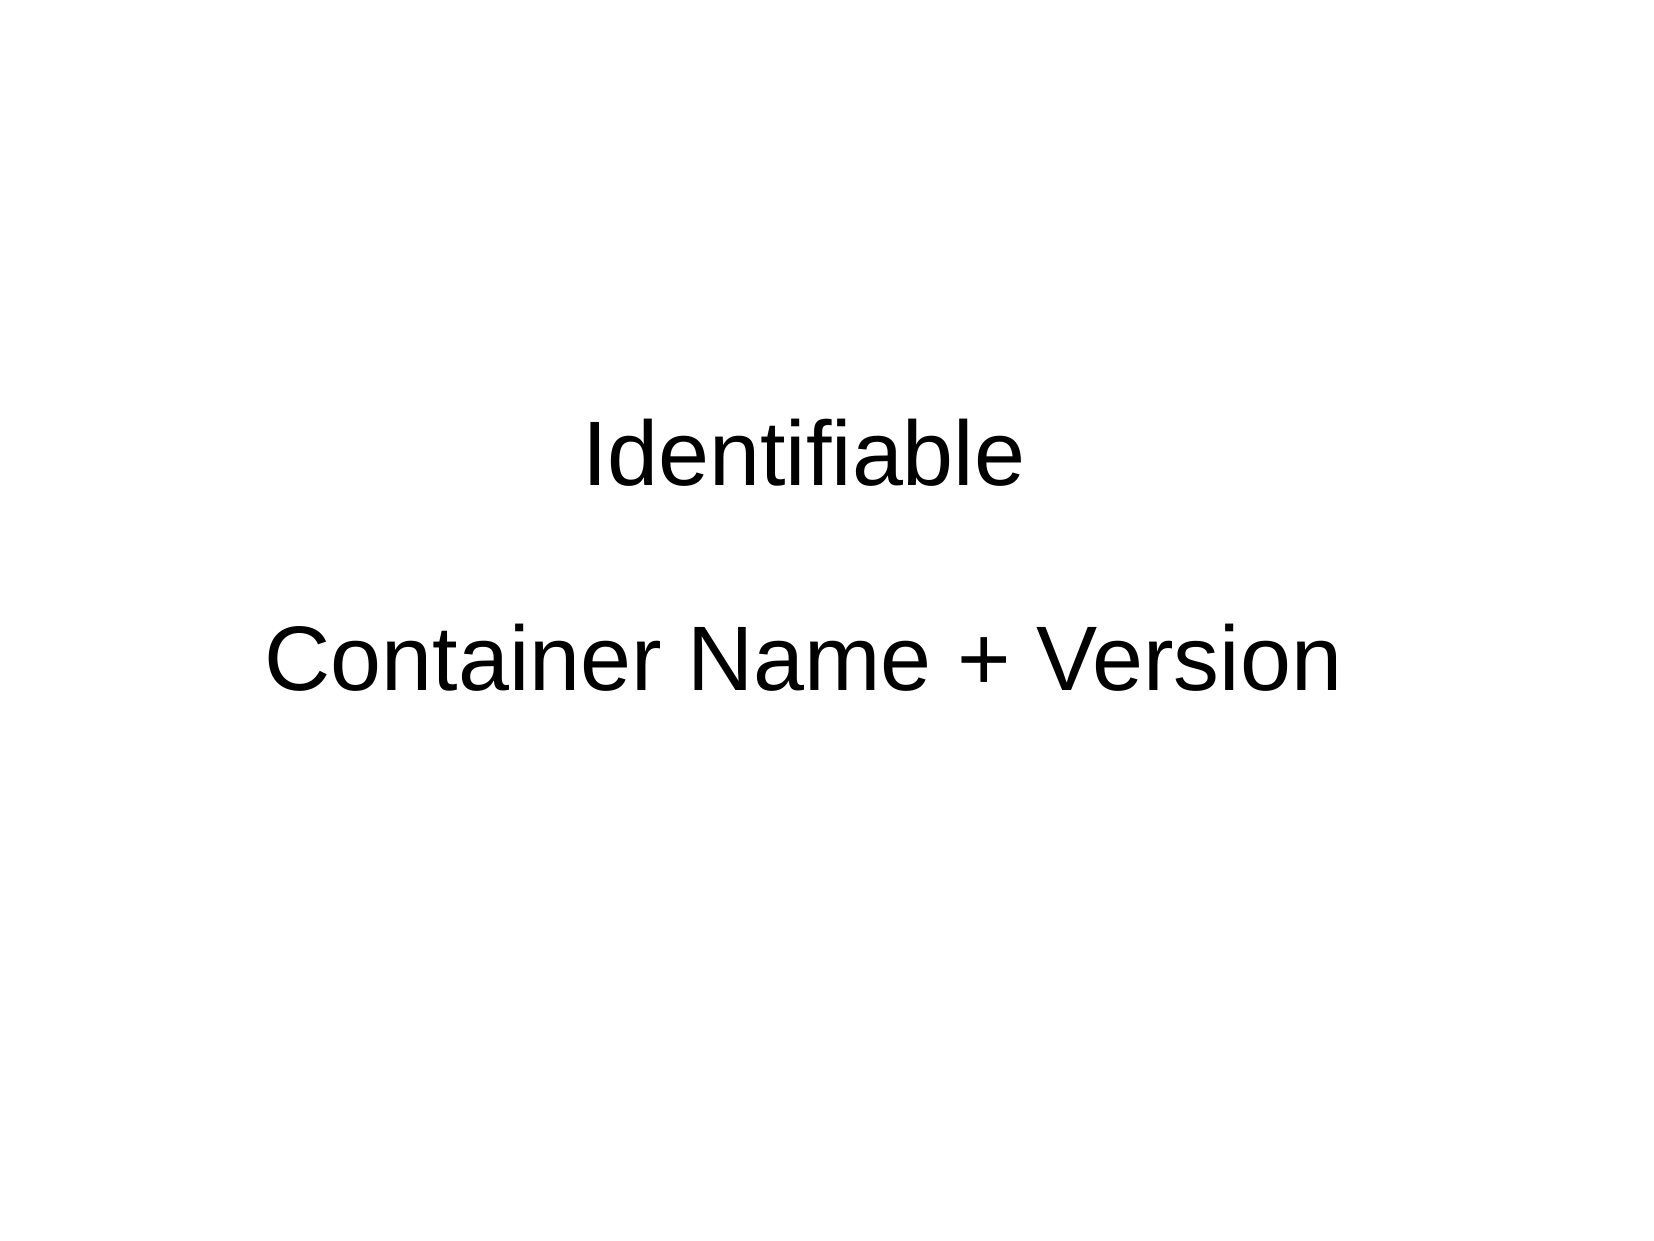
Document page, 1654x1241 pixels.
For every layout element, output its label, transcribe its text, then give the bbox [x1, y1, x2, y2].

title Identifiable Container Name + Version [60, 402, 1549, 711]
